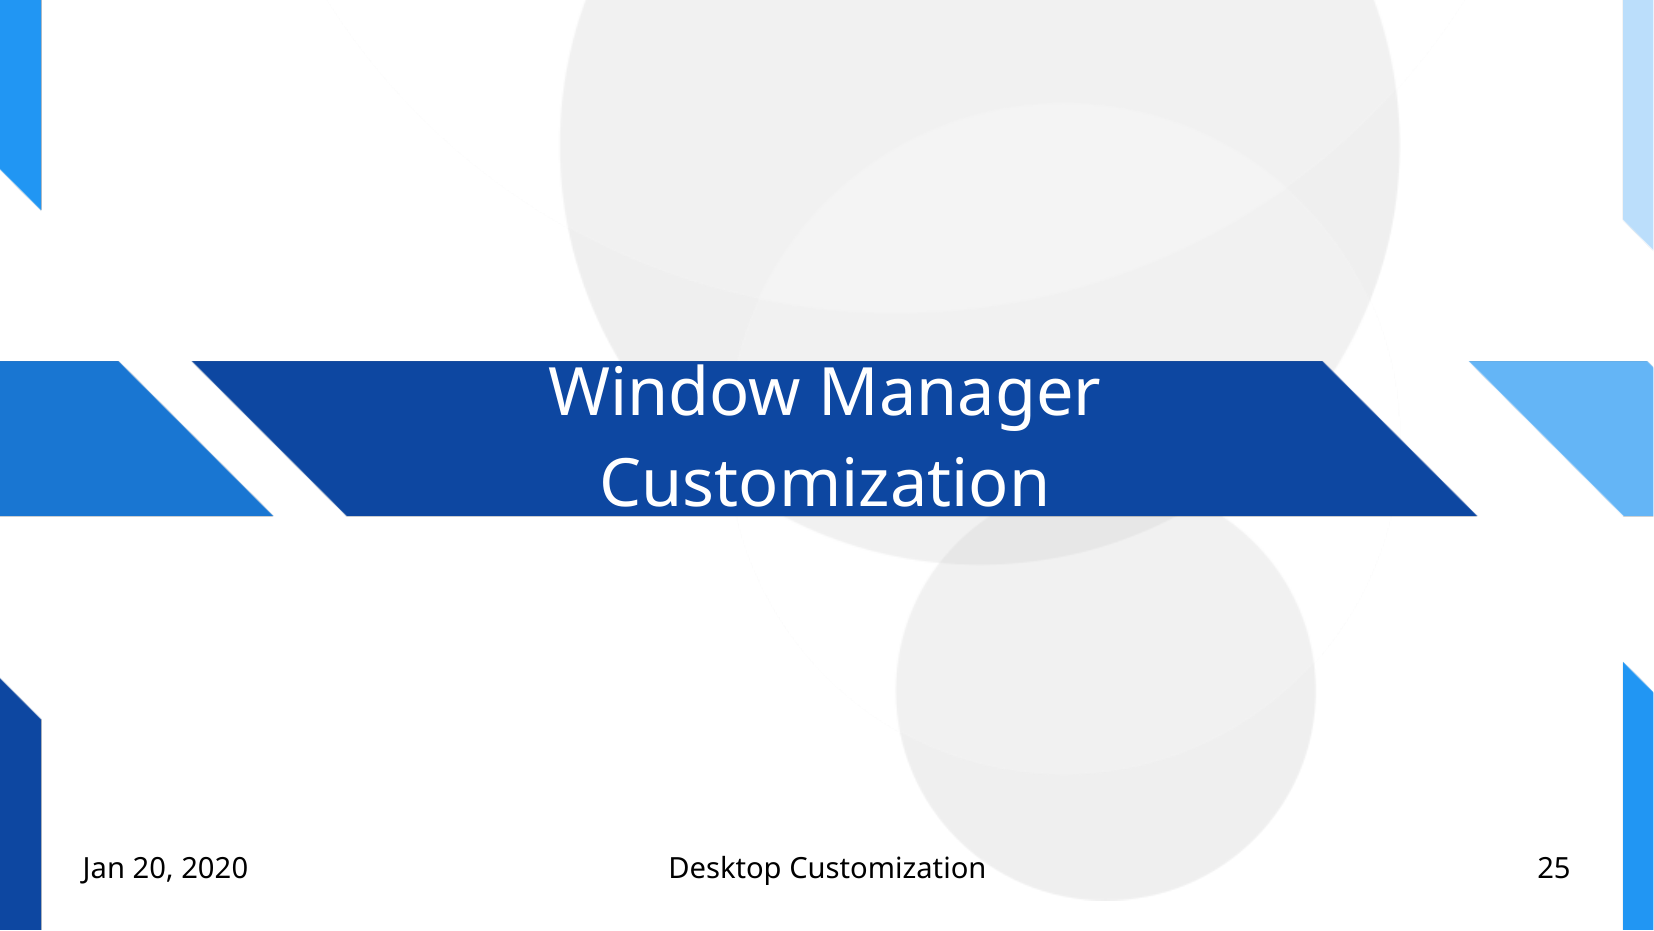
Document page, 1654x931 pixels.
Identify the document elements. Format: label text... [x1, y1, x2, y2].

picture [0, 0, 1654, 930]
title Window Manager Customization [82, 351, 1568, 520]
